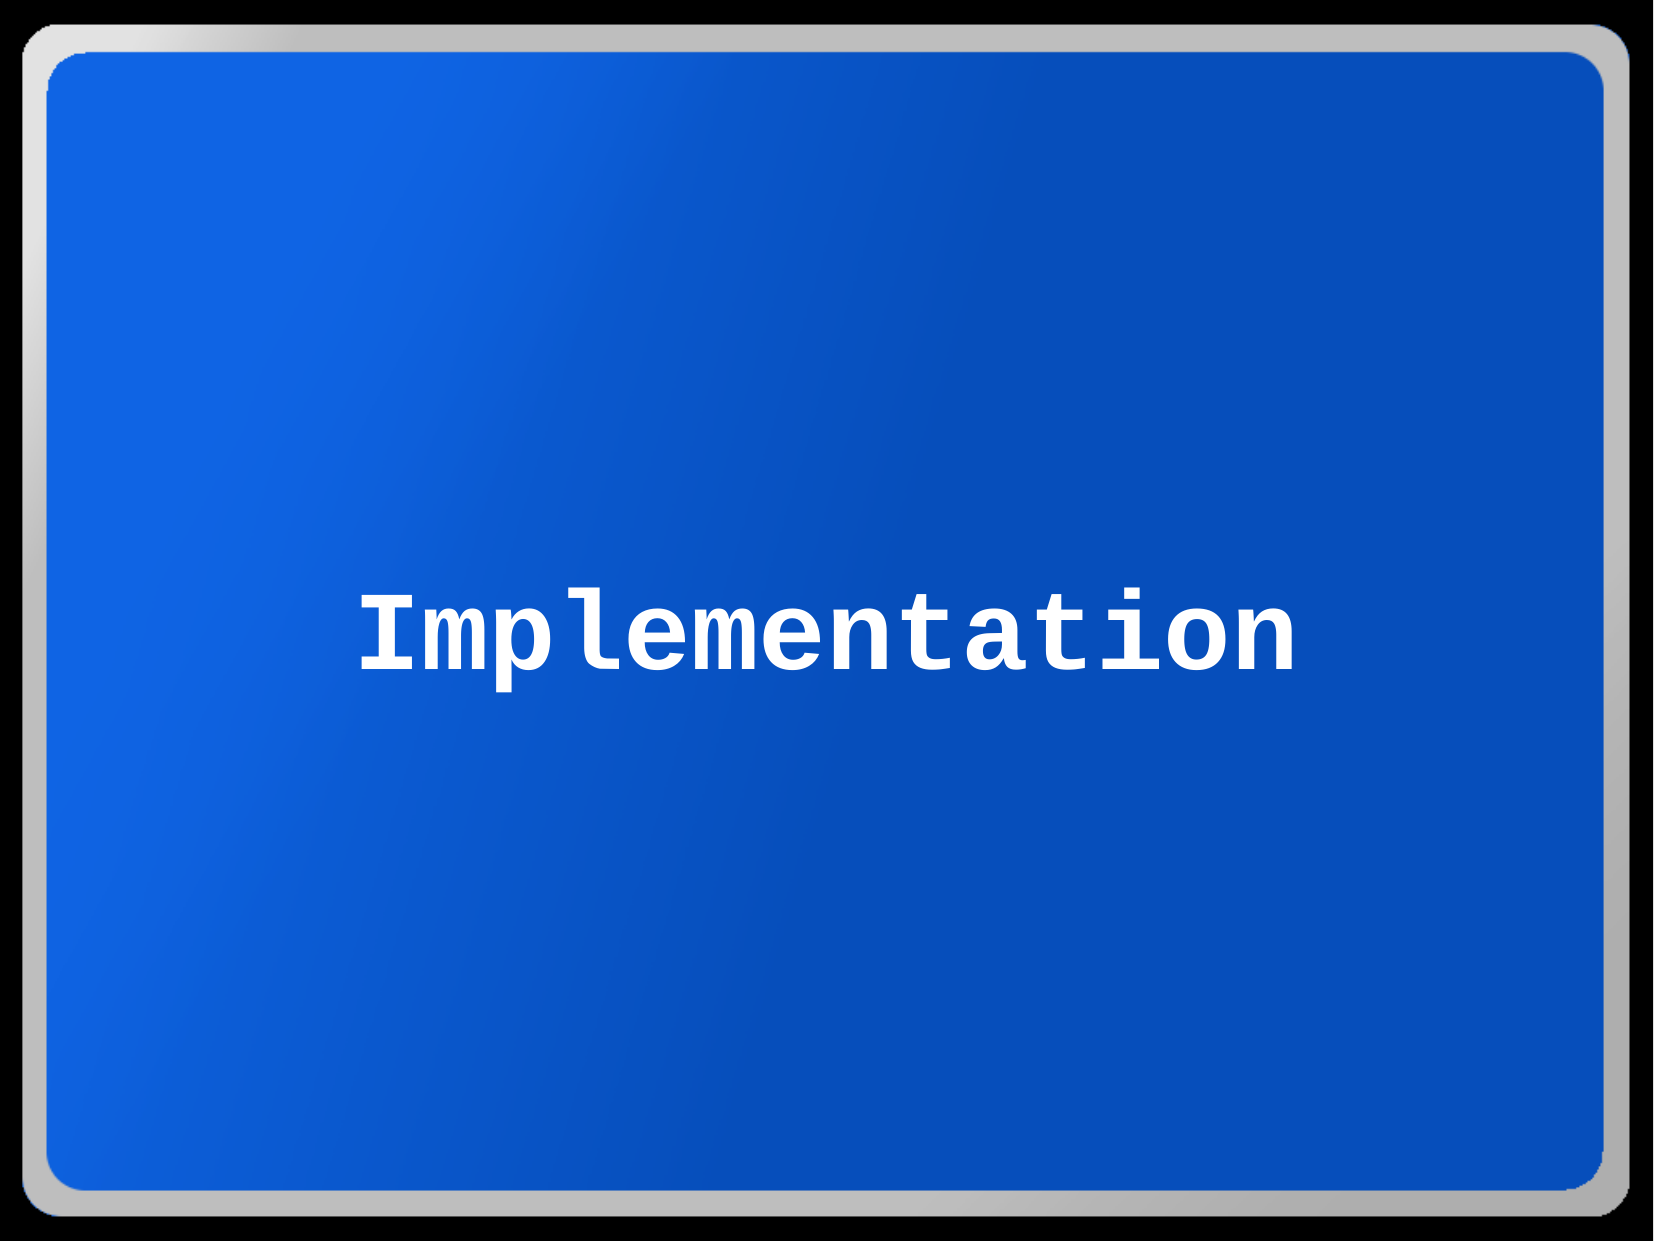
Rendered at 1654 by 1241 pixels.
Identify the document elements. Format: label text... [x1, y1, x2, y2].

picture [0, 0, 1654, 1241]
subtitle Implementation [82, 270, 1571, 1010]
